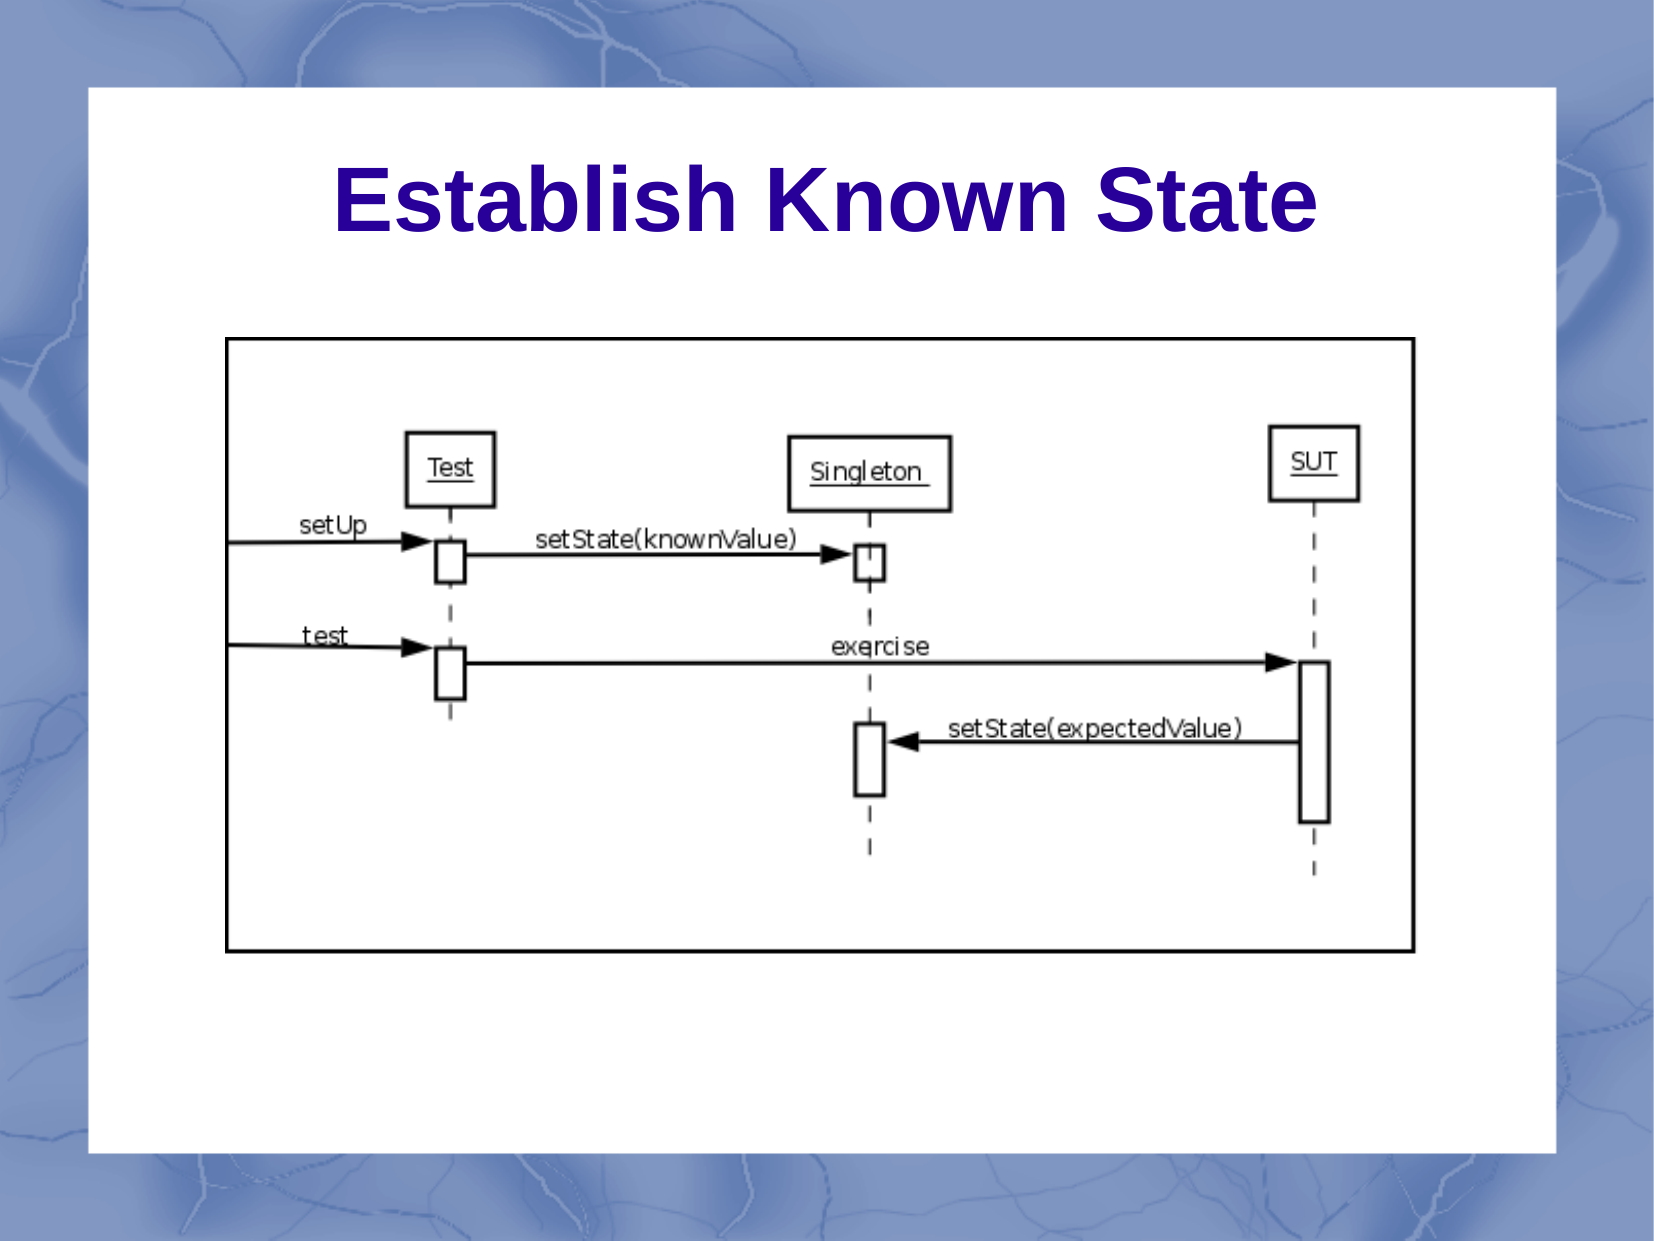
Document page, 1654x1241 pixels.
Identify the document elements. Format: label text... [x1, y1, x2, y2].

picture [0, 0, 1654, 1241]
title Establish Known State [118, 139, 1536, 250]
